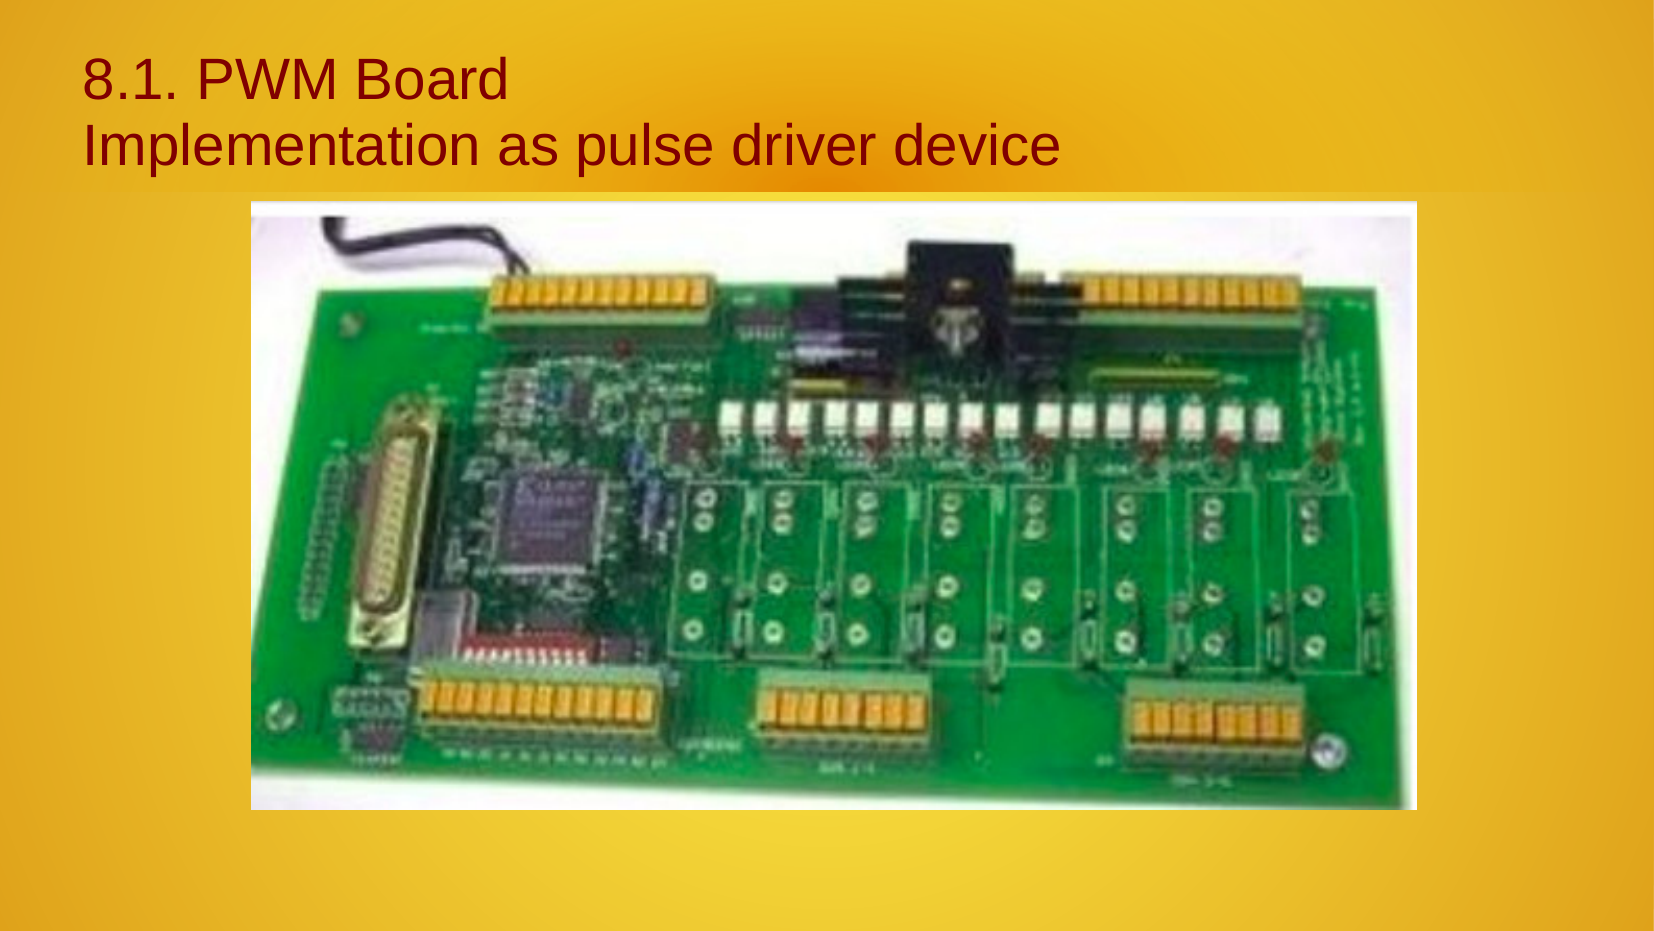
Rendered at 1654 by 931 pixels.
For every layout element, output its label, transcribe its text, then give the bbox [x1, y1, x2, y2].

picture [251, 201, 1417, 810]
title 8.1. PWM Board Implementation as pulse driver device [82, 35, 1571, 189]
